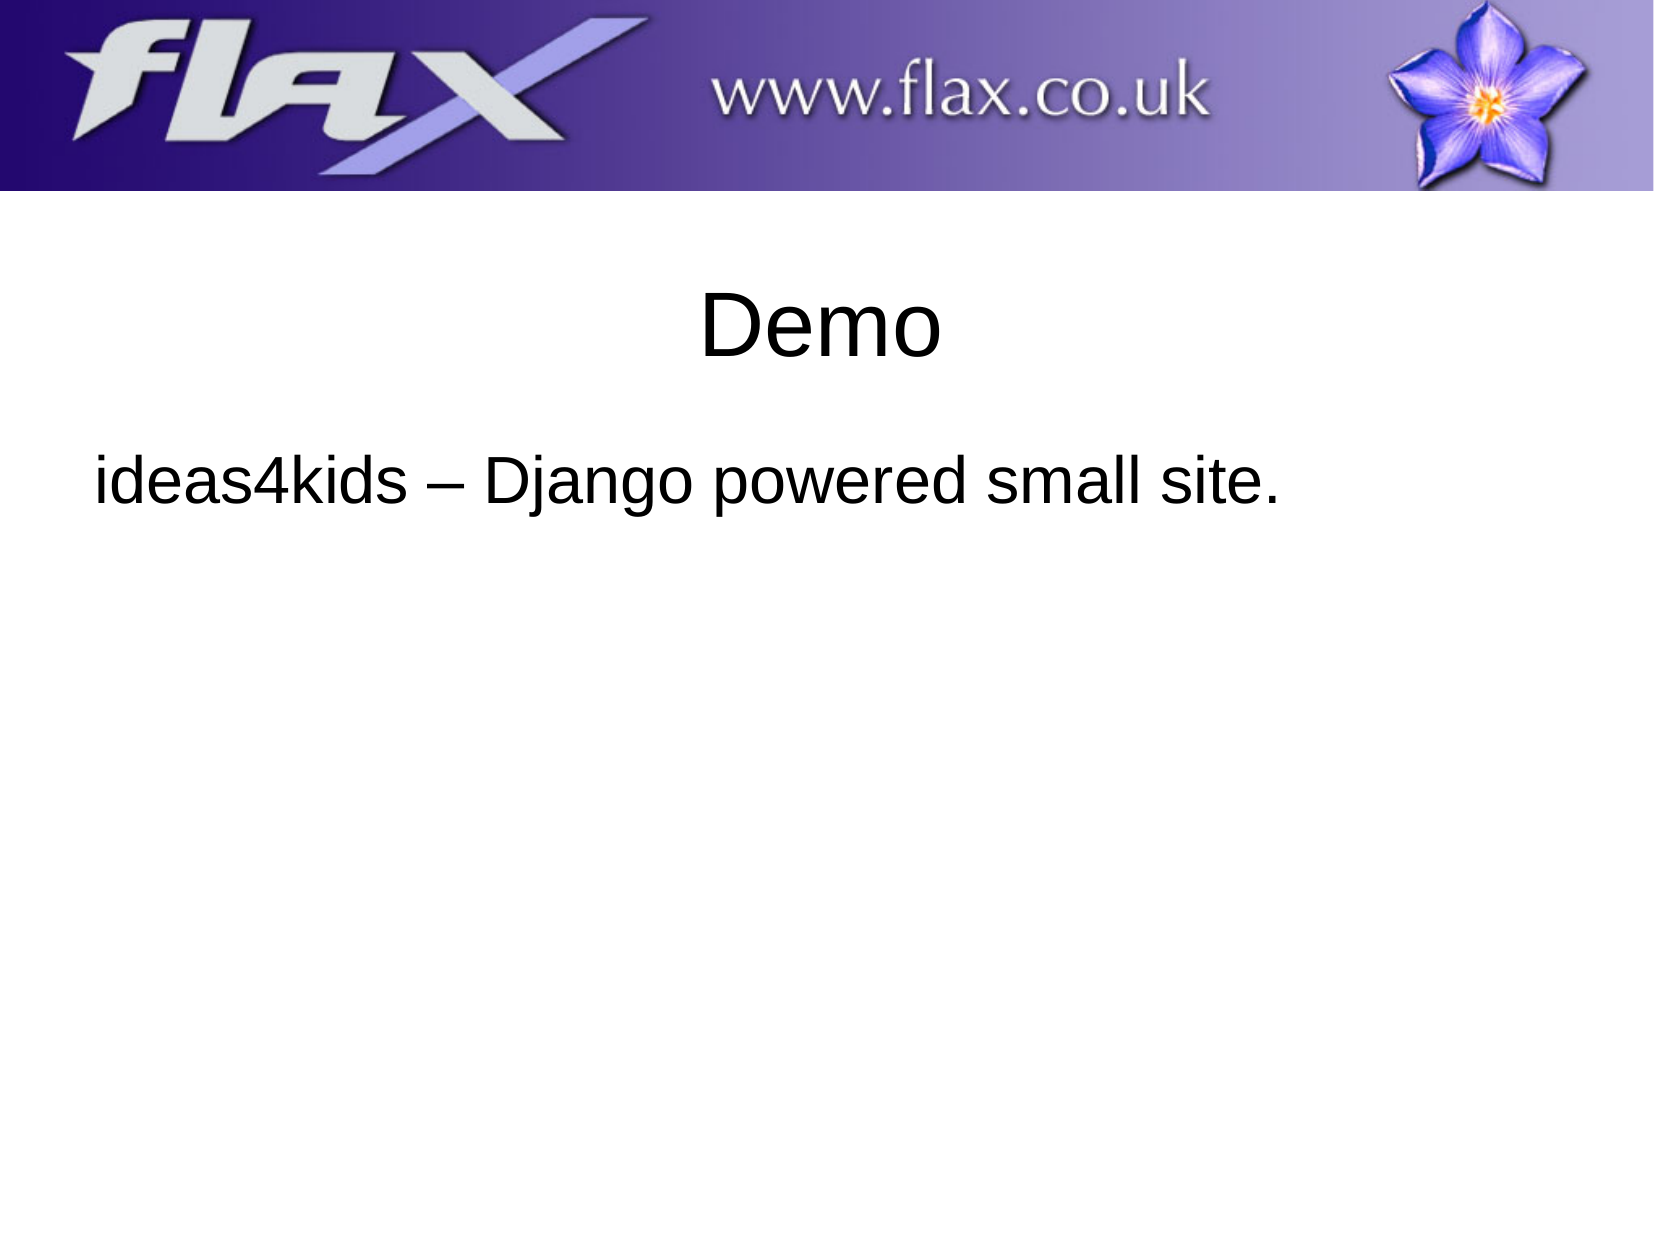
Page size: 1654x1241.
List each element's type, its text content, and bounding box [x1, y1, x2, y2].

picture [0, 0, 1654, 191]
title Demo [76, 236, 1565, 414]
list ideas4kids – Django powered small site. [76, 442, 1565, 1094]
